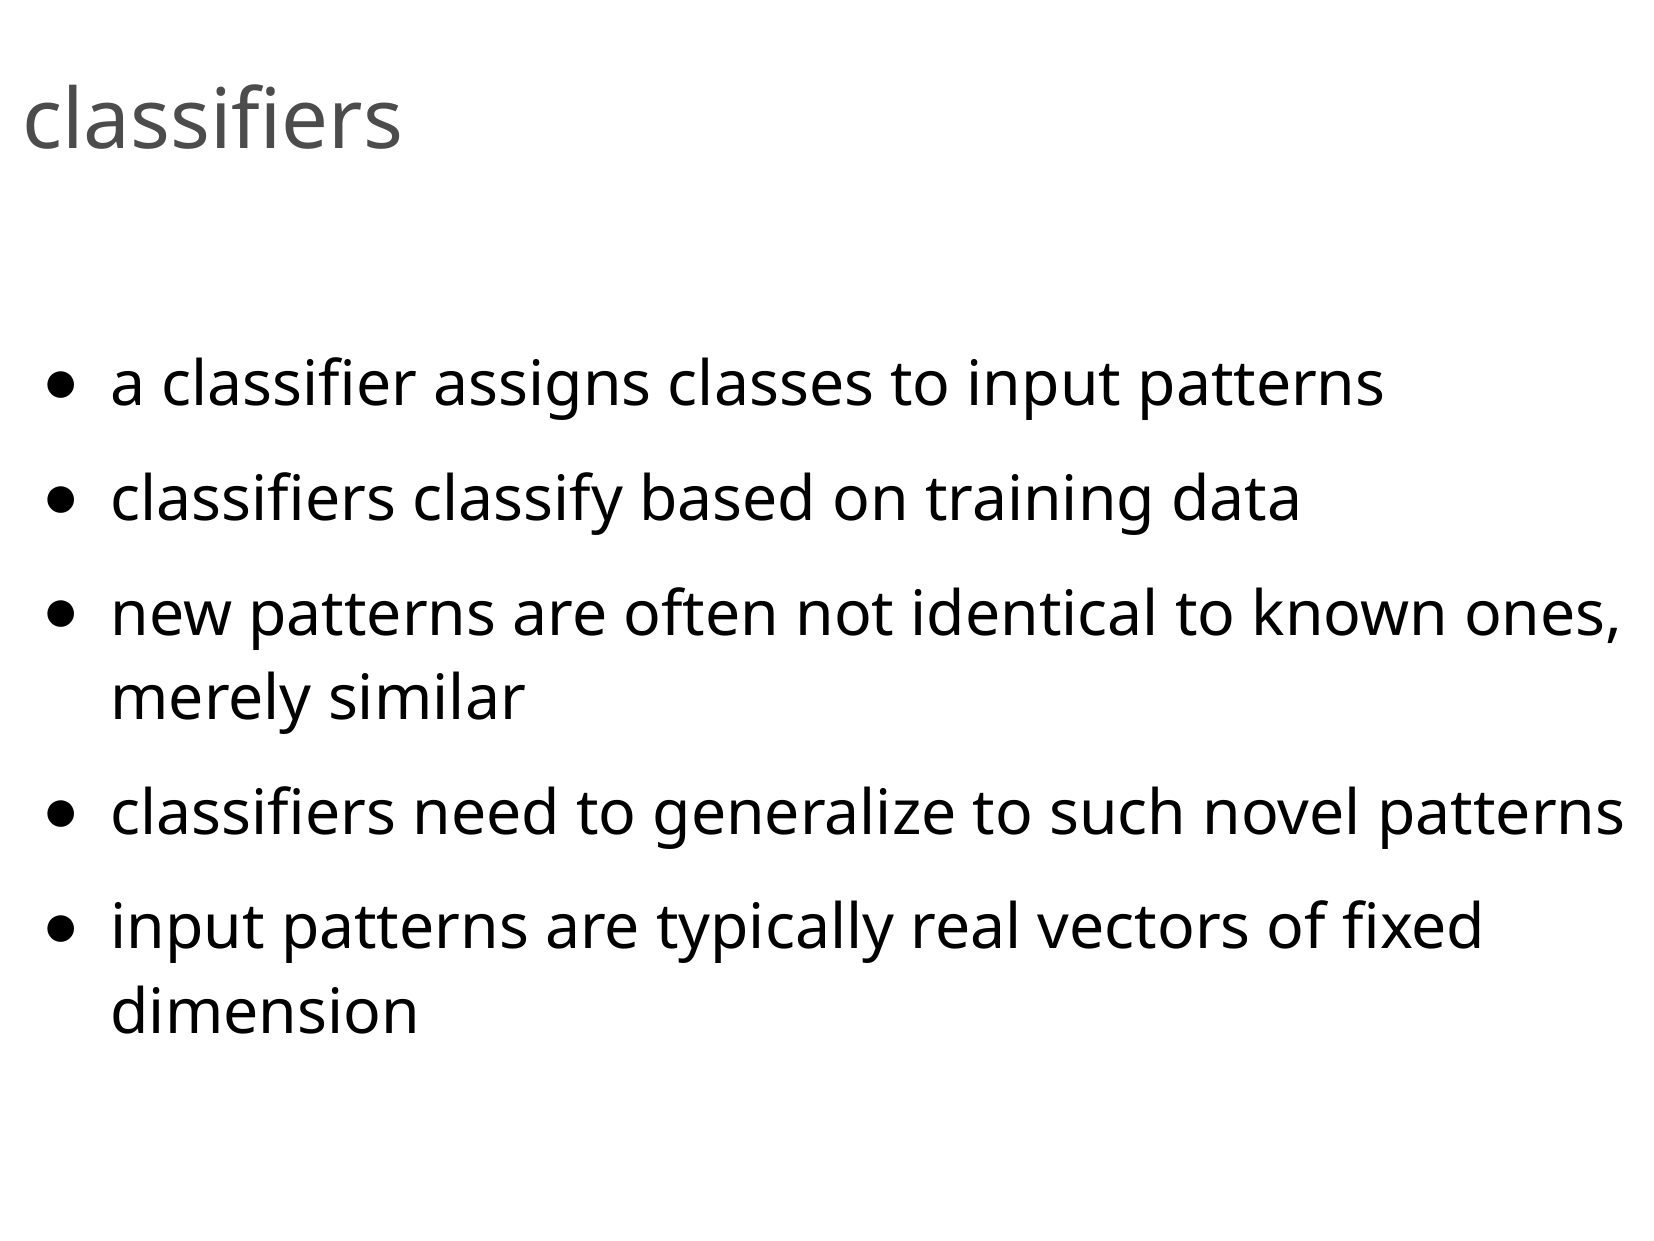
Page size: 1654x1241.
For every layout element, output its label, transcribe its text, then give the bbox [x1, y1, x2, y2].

list a classifier assigns classes to input patterns classifiers classify based on training data new patterns are often not identical to known ones, merely similar classifiers need to generalize to such novel patterns input patterns are typically real vectors of fixed dimension [25, 233, 1654, 1158]
title classifiers [22, 19, 1654, 213]
